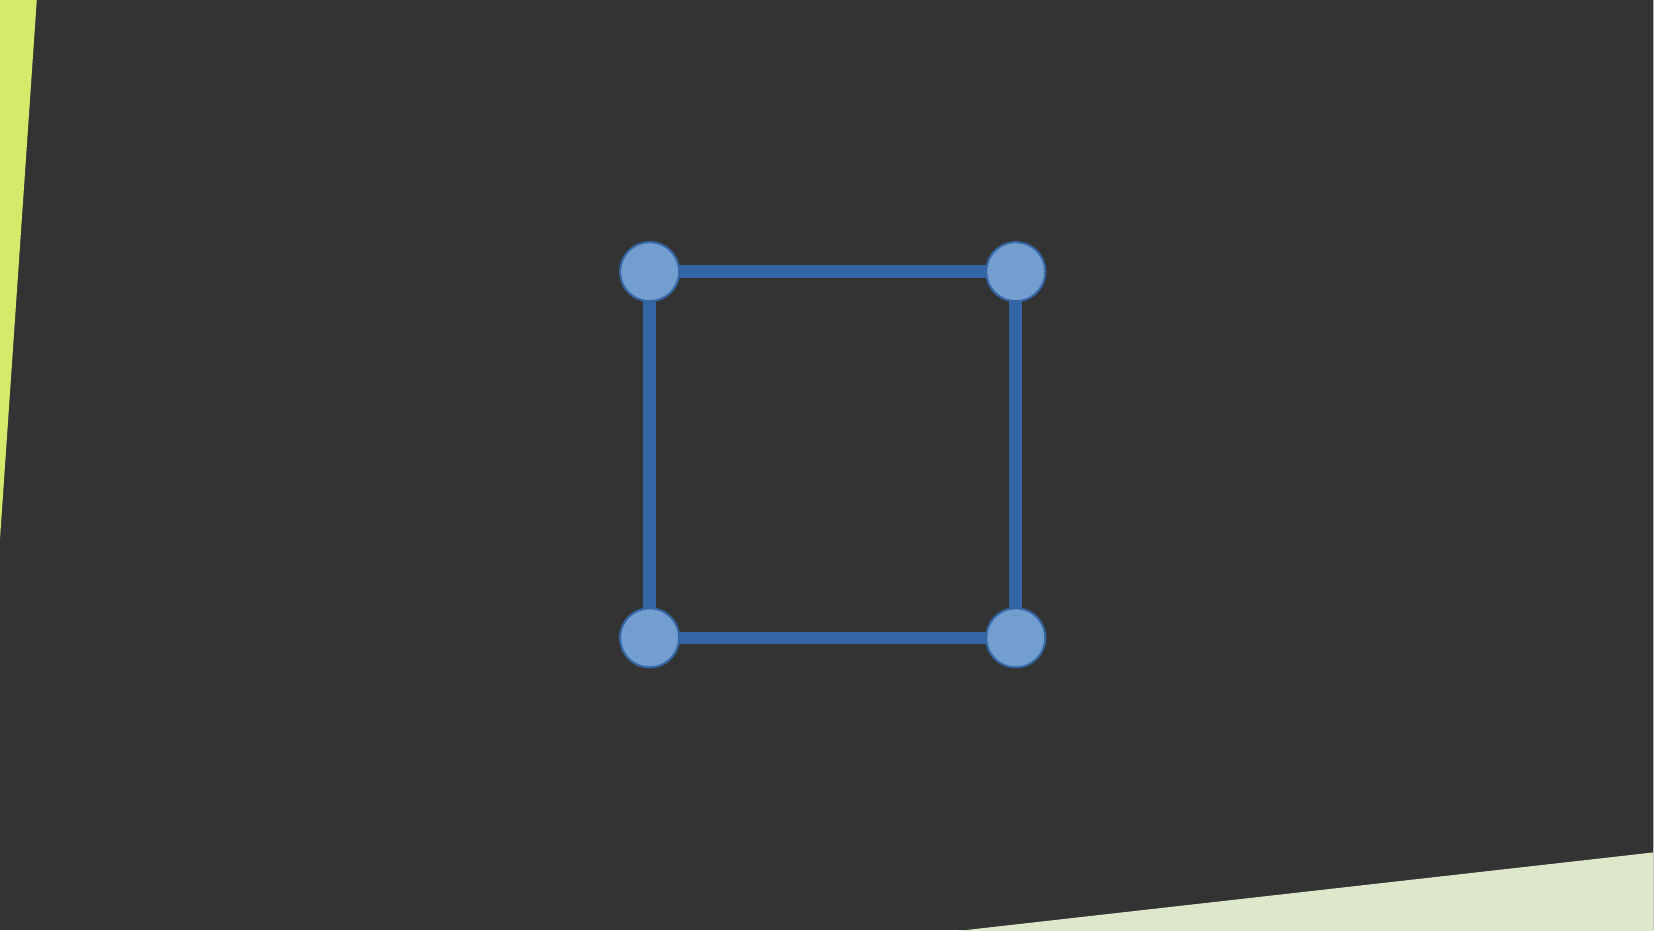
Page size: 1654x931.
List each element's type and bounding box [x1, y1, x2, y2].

text_box [986, 242, 1046, 302]
text_box [957, 852, 1654, 931]
text_box [986, 608, 1046, 668]
text_box [0, 0, 37, 539]
text_box [620, 608, 680, 668]
text_box [620, 242, 680, 302]
